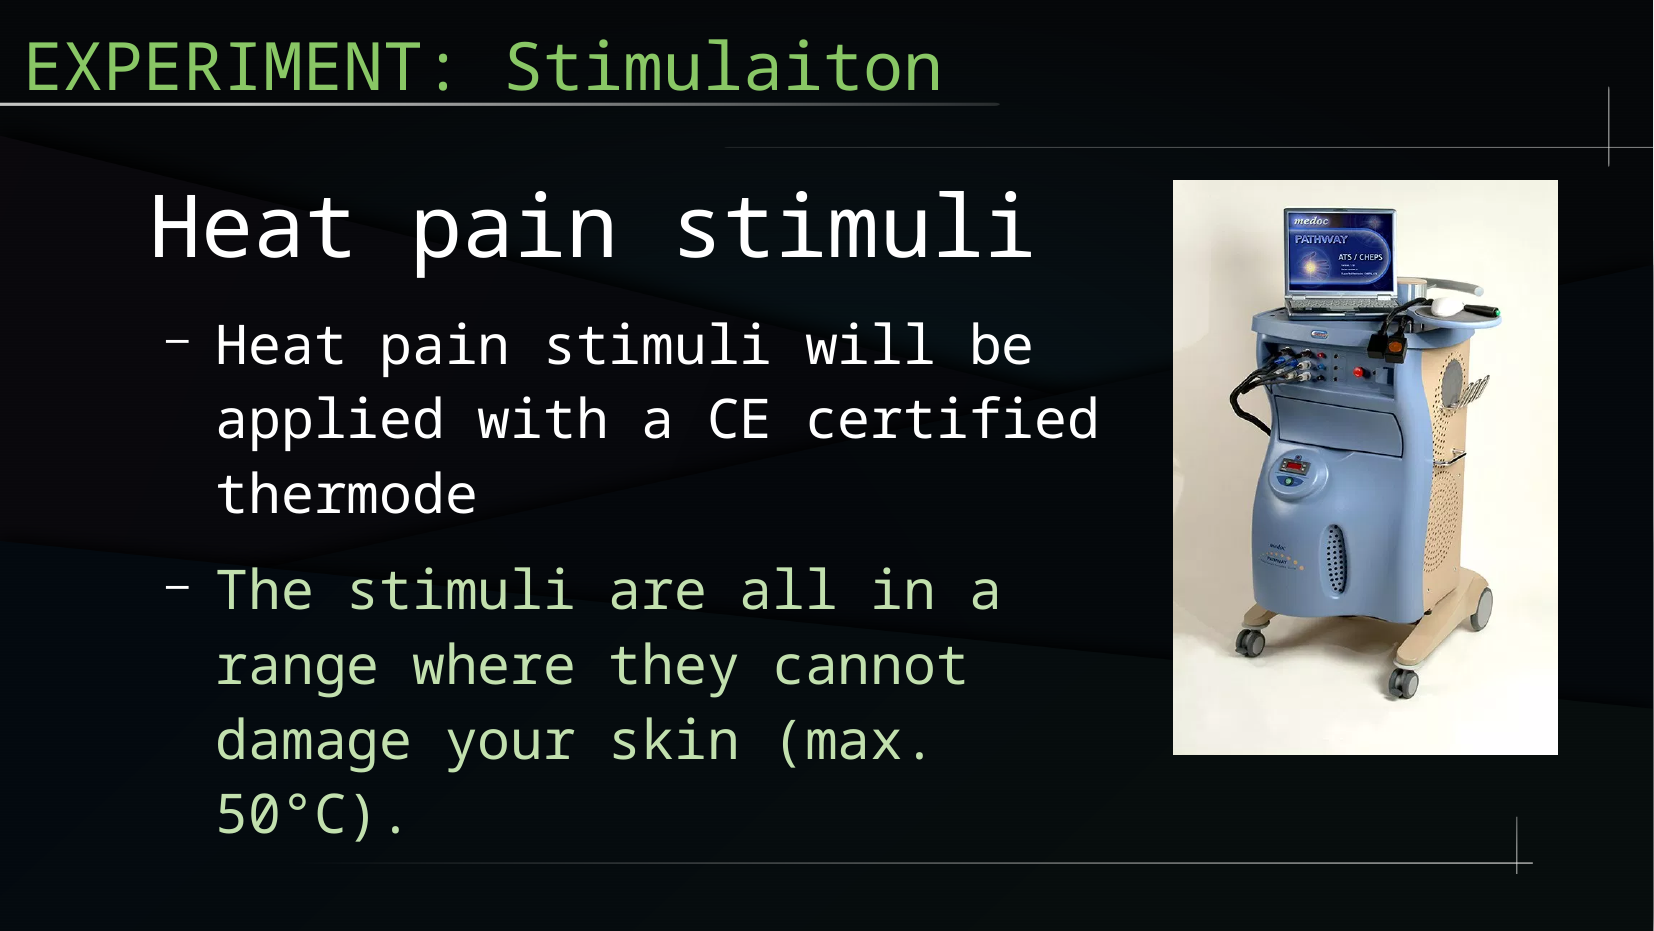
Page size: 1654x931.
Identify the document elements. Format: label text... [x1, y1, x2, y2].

list Heat pain stimuli Heat pain stimuli will be applied with a CE certified thermode The stimuli are all in a range where they cannot damage your skin (max. 50°C). [82, 165, 1111, 856]
title EXPERIMENT: Stimulaiton [23, 0, 1589, 140]
picture [0, 0, 1654, 931]
